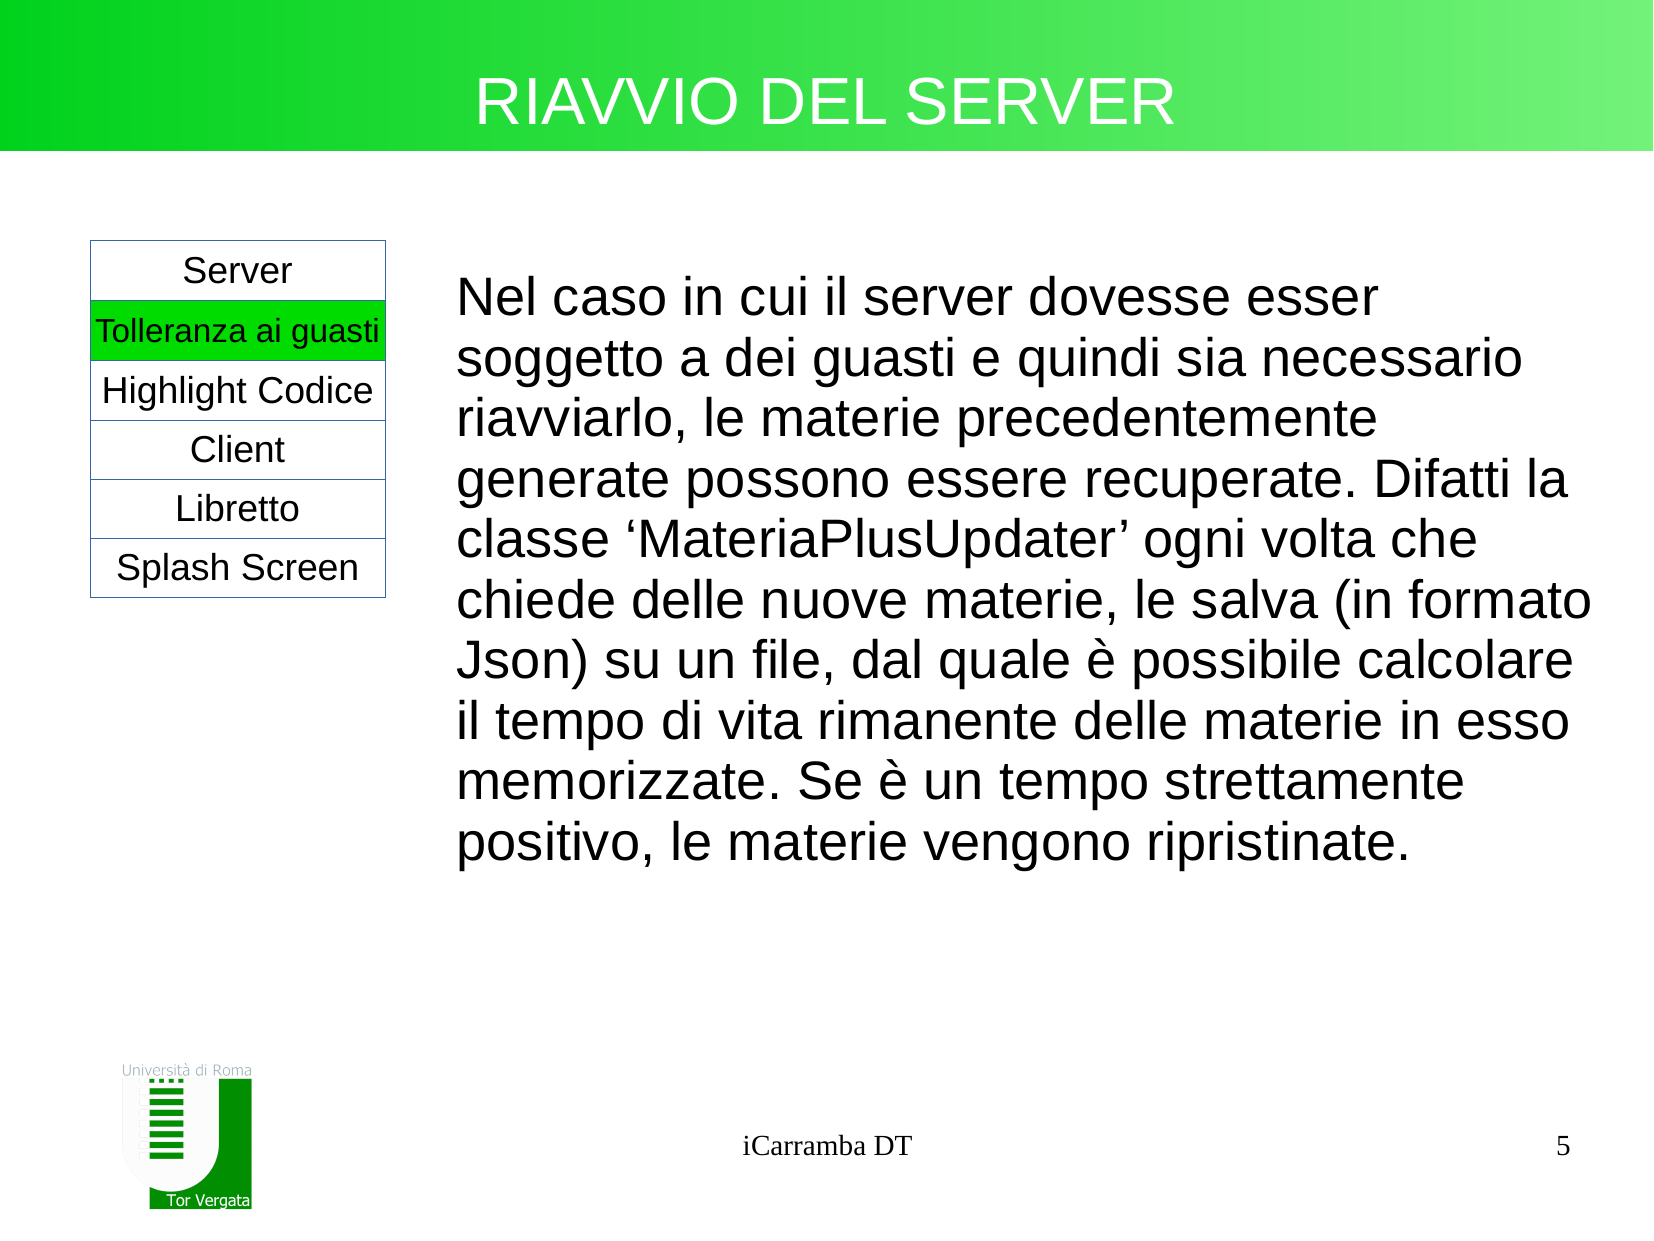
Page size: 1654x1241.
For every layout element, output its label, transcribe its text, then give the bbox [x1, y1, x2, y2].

text_box Highlight Codice [90, 360, 386, 420]
text_box Libretto [90, 479, 386, 538]
text_box Tolleranza ai guasti [90, 300, 386, 360]
title RIAVVIO DEL SERVER [82, 49, 1571, 155]
text_box Server [90, 240, 386, 300]
text_box Splash Screen [90, 538, 386, 598]
picture [120, 1061, 256, 1215]
text_box Client [90, 420, 386, 479]
list Nel caso in cui il server dovesse esser soggetto a dei guasti e quindi sia necessario riavviarlo, le materie precedentemente generate possono essere recuperate. Difatti la classe ‘MateriaPlusUpdater’ ogni volta che chiede delle nuove materie, le salva (in formato Json) su un file, dal quale è possibile calcolare il tempo di vita rimanente delle materie in esso memorizzate. Se è un tempo strettamente positivo, le materie vengono ripristinate. [385, 266, 1601, 1137]
